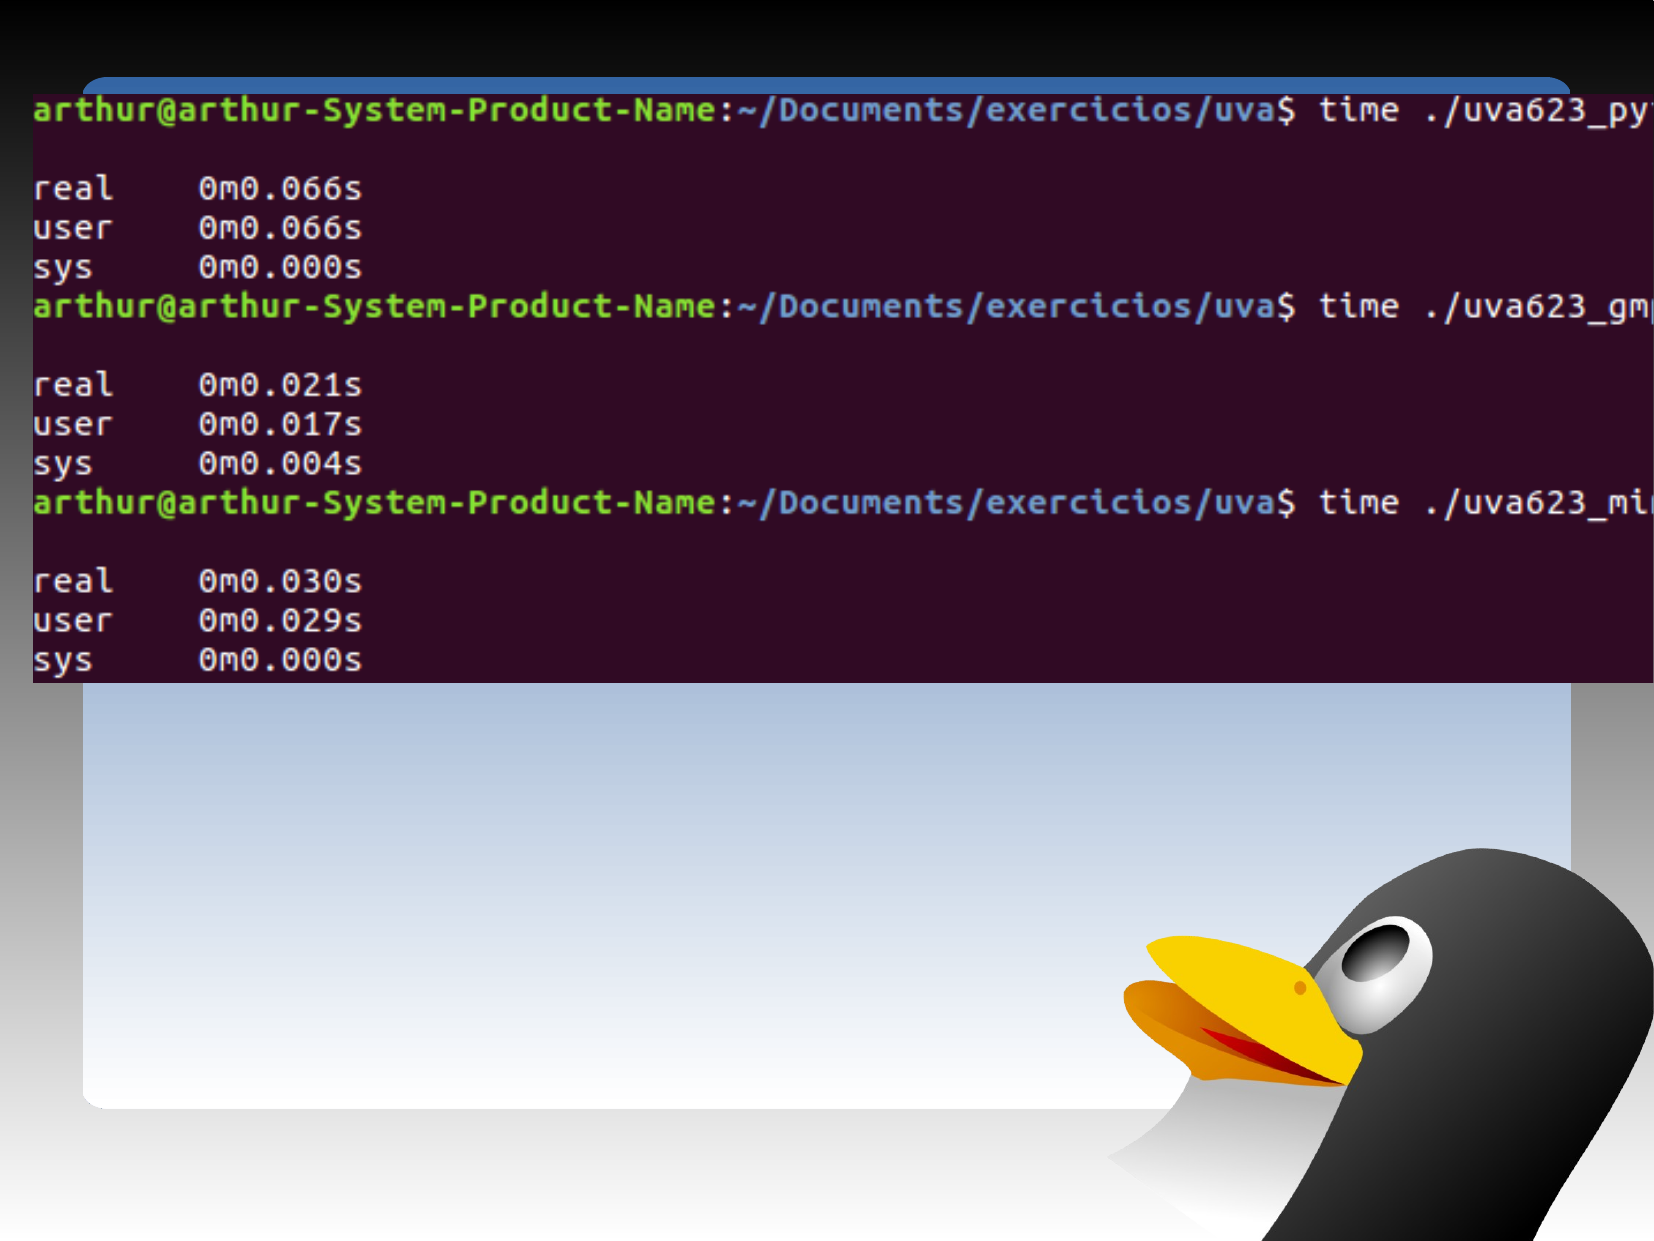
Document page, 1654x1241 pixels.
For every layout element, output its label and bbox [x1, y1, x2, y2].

picture [33, 94, 1654, 683]
picture [1032, 696, 1654, 1241]
